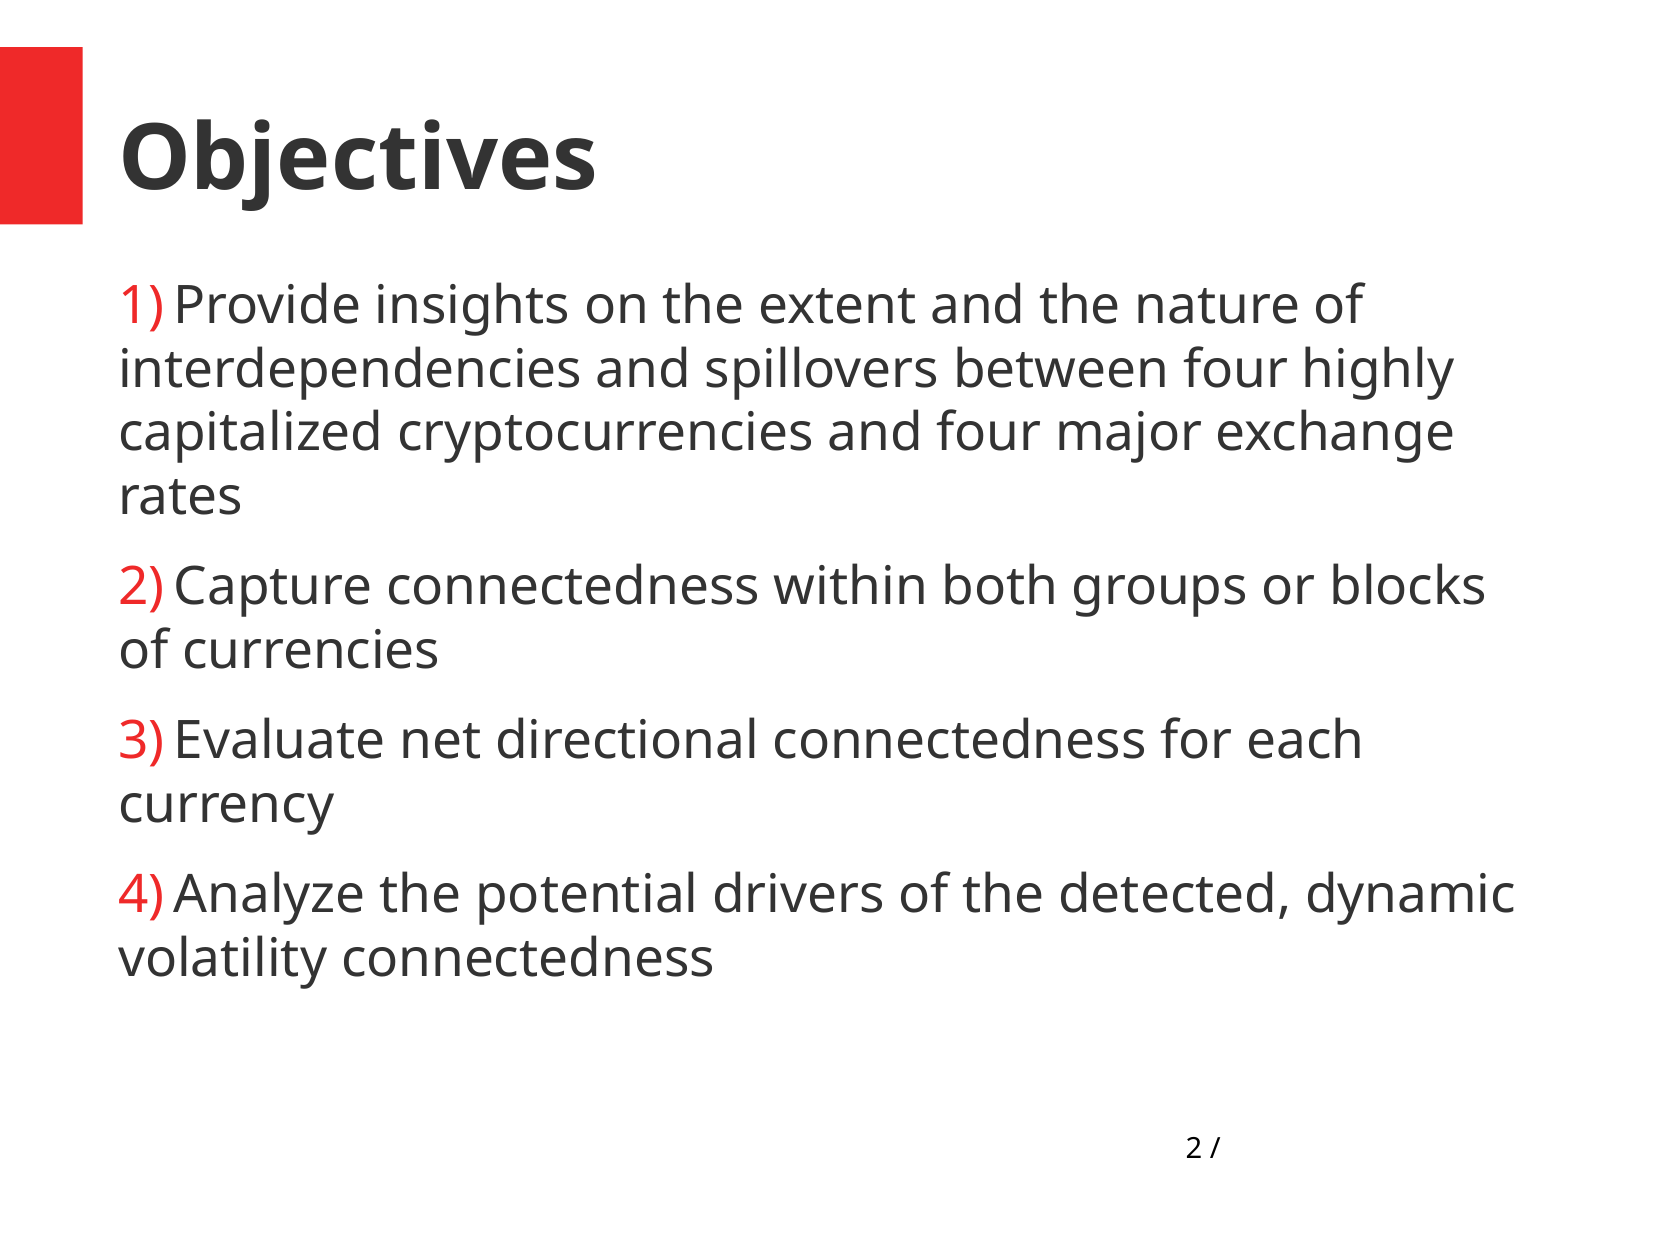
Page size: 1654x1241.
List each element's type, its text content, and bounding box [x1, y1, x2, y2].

text_box <number> / [1185, 1129, 1571, 1216]
title Objectives [118, 49, 1571, 257]
list Provide insights on the extent and the nature of interdependencies and spillovers between four highly capitalized cryptocurrencies and four major exchange rates Capture connectedness within both groups or blocks of currencies Evaluate net directional connectedness for each currency Analyze the potential drivers of the detected, dynamic volatility connectedness [118, 270, 1536, 991]
